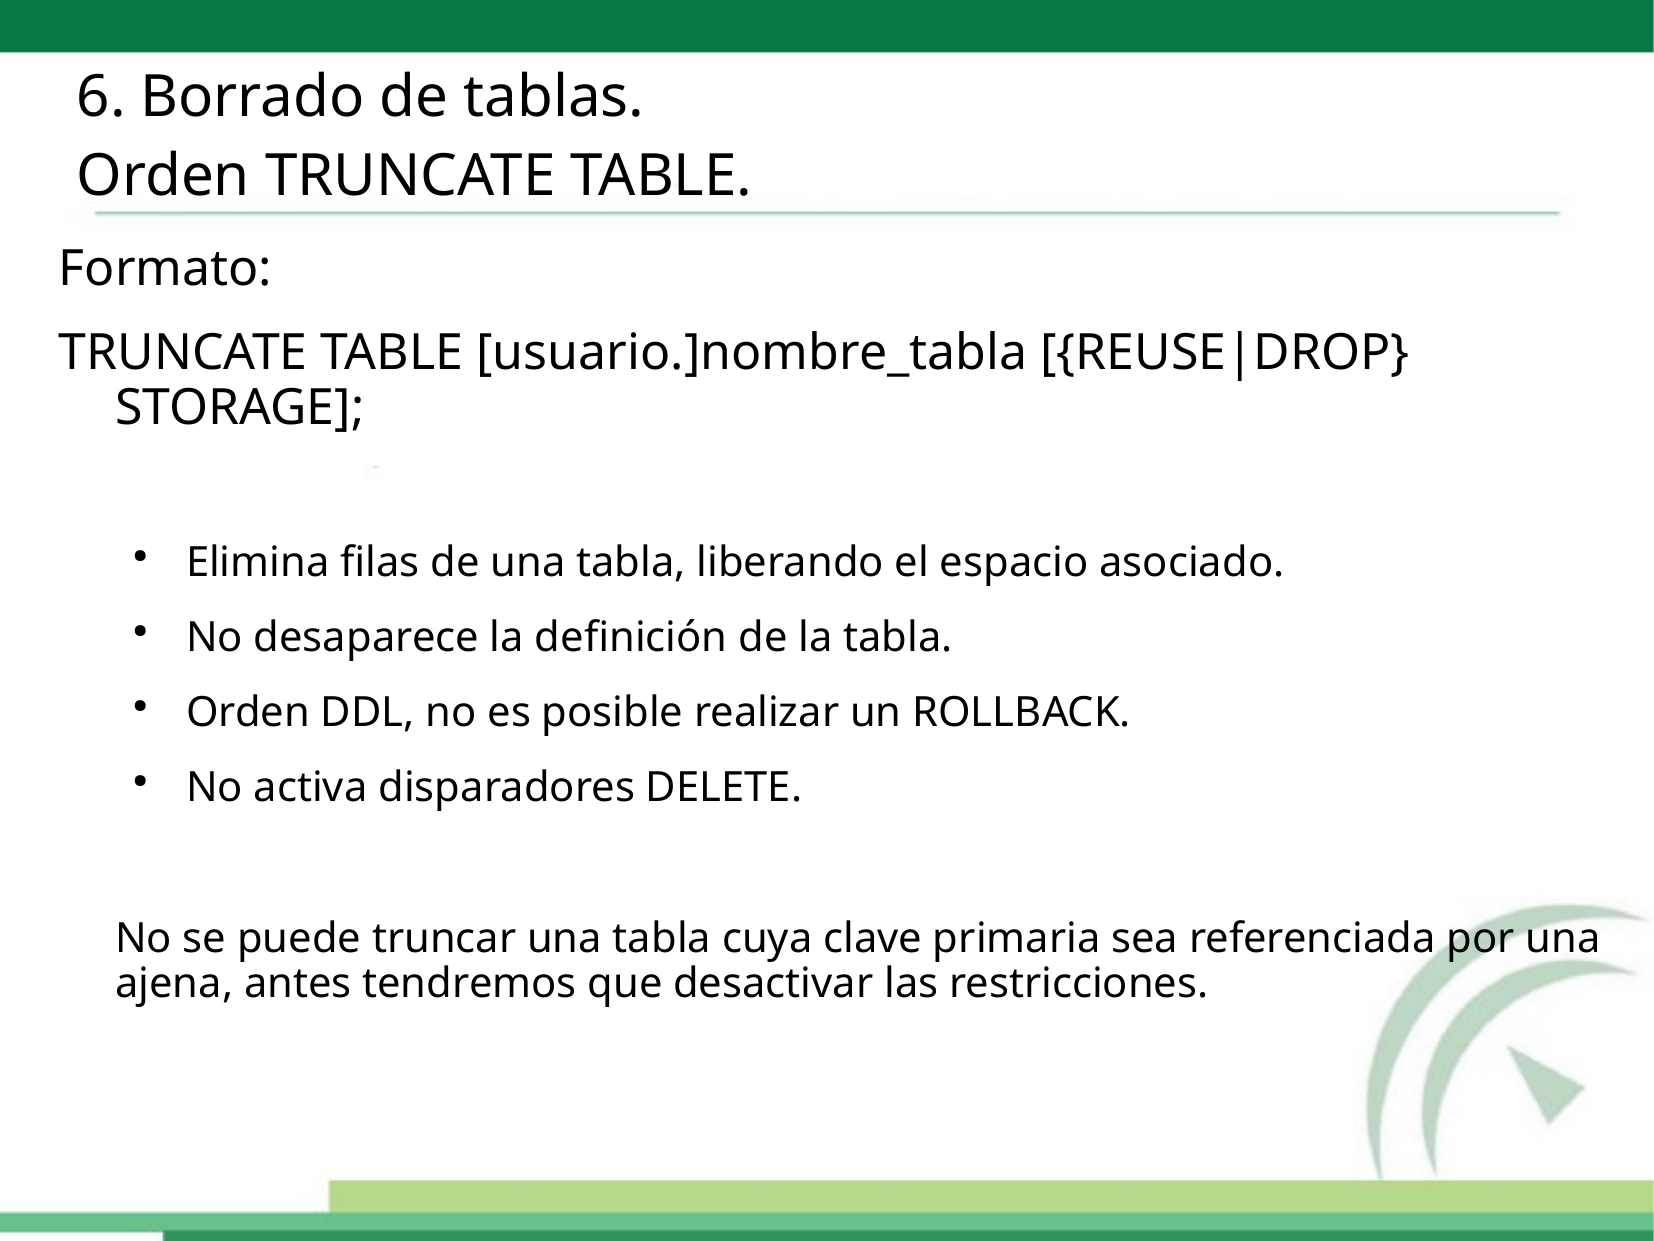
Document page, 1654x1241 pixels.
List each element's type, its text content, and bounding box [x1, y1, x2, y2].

title 6. Borrado de tablas. Orden TRUNCATE TABLE. [76, 29, 1625, 237]
picture [0, 0, 1654, 1241]
list Formato: TRUNCATE TABLE [usuario.]nombre_tabla [{REUSE|DROP} STORAGE]; Elimina filas de una tabla, liberando el espacio asociado. No desaparece la definición de la tabla. Orden DDL, no es posible realizar un ROLLBACK. No activa disparadores DELETE. No se puede truncar una tabla cuya clave primaria sea referenciada por una ajena, antes tendremos que desactivar las restricciones. [59, 242, 1625, 1099]
